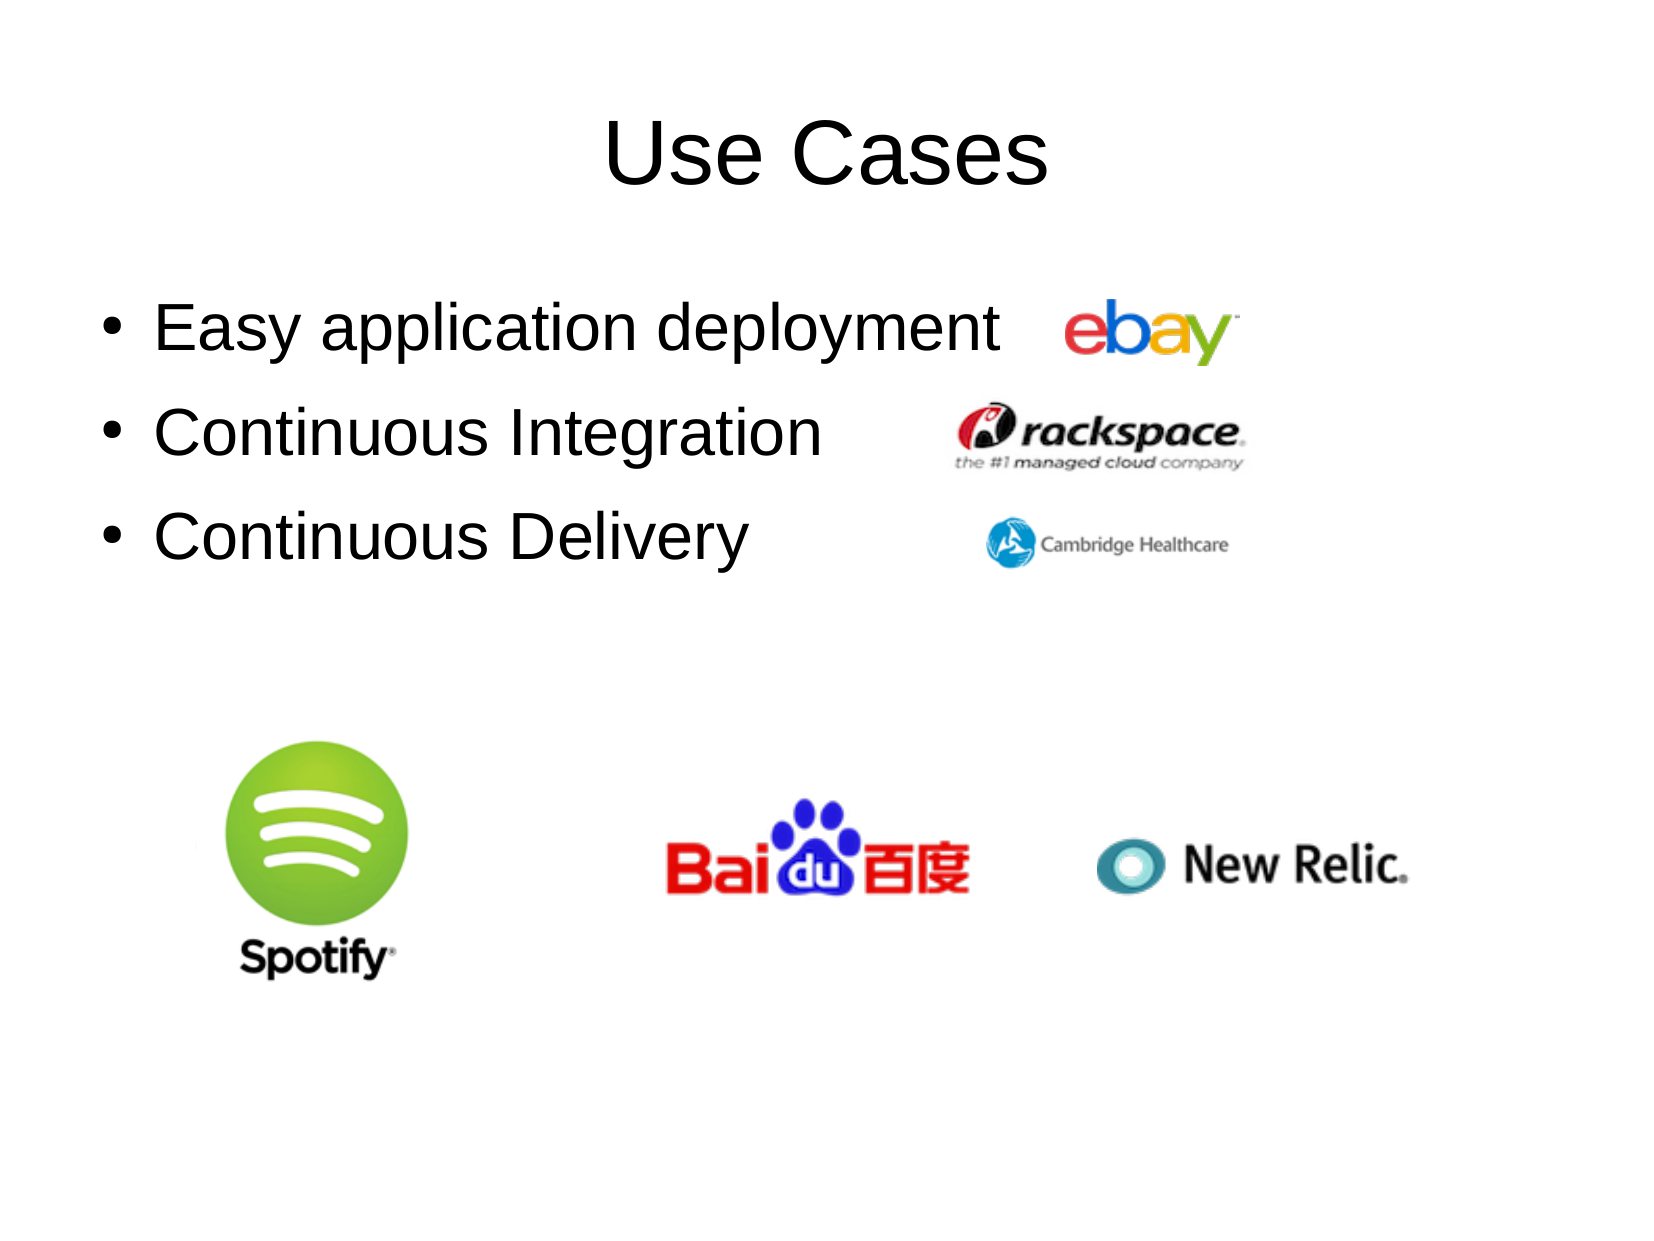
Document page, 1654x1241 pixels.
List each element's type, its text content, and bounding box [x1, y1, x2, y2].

picture [1097, 817, 1411, 916]
picture [195, 734, 439, 989]
list Easy application deployment Continuous Integration Continuous Delivery [82, 290, 1571, 1010]
picture [986, 509, 1231, 576]
picture [1065, 299, 1240, 366]
title Use Cases [82, 49, 1571, 257]
picture [945, 393, 1258, 481]
picture [662, 793, 976, 901]
